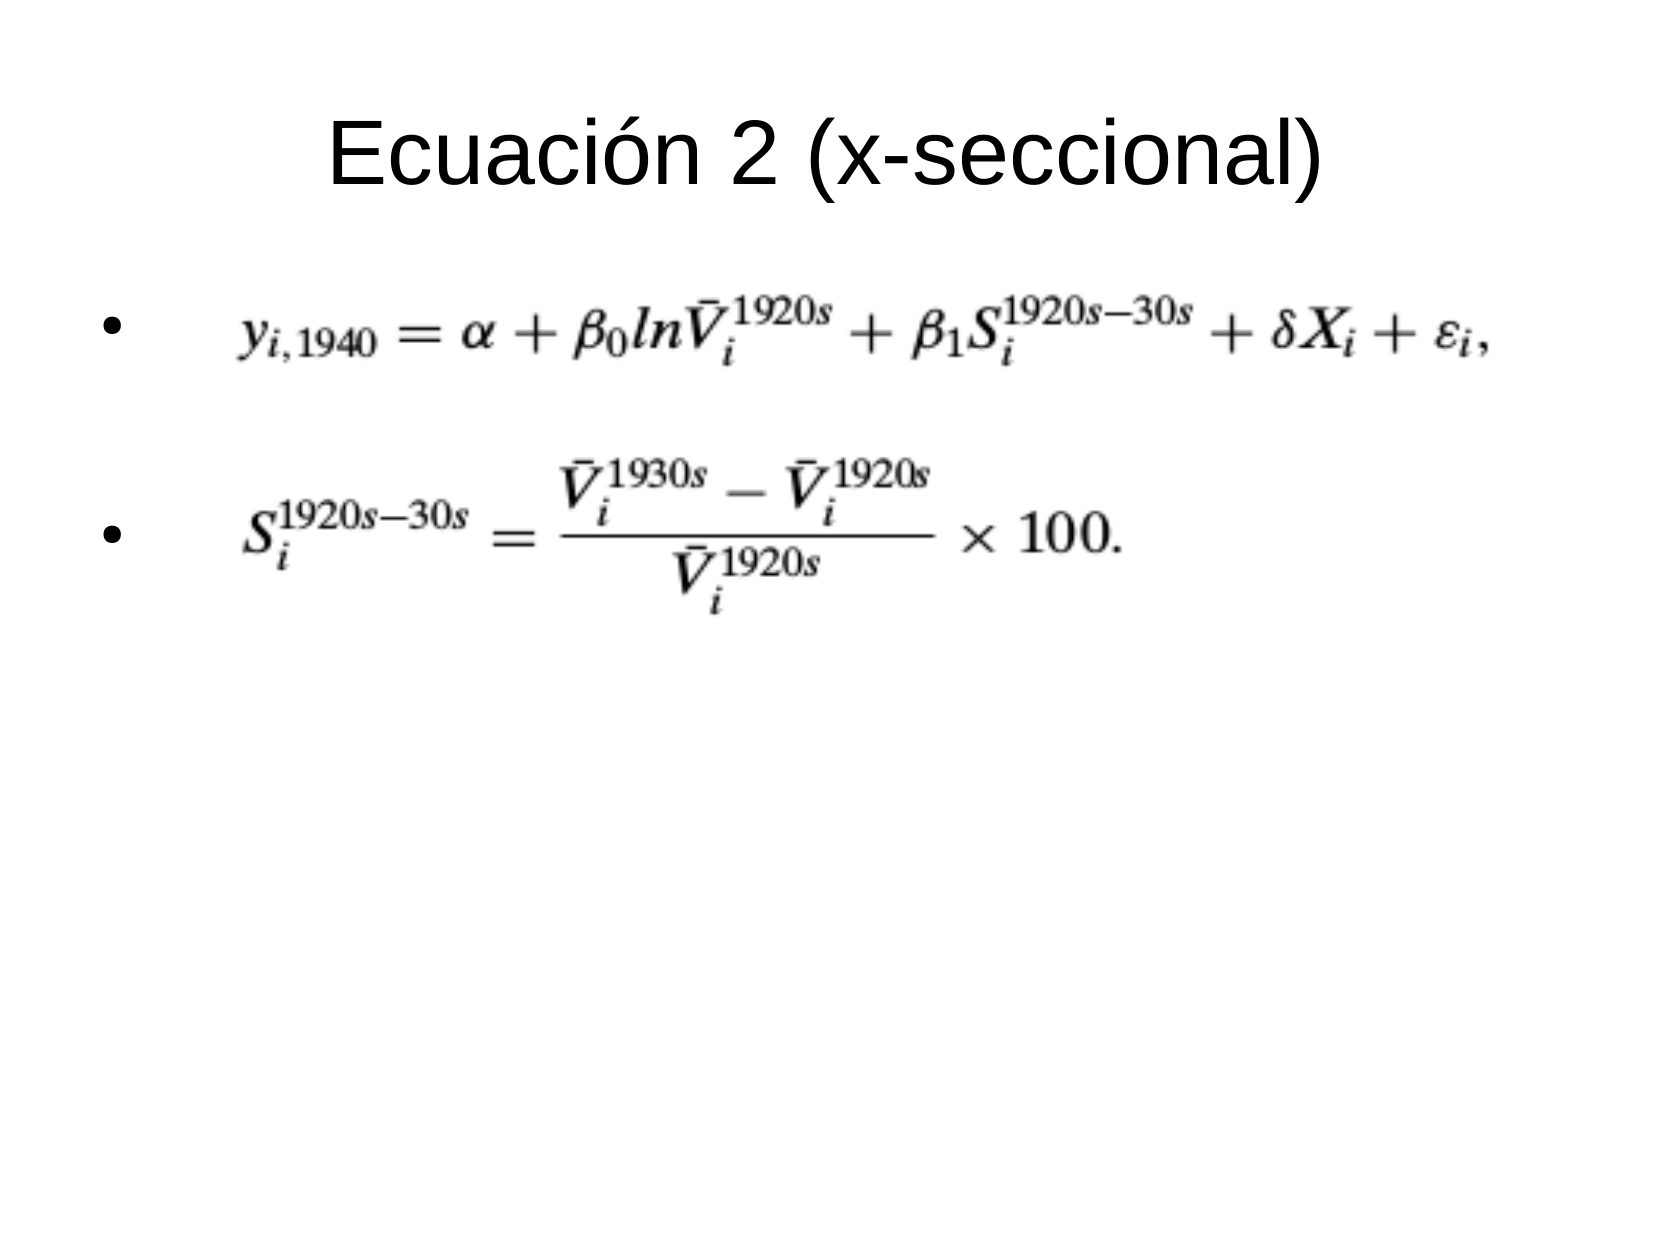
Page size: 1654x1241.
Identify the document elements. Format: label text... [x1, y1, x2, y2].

list [82, 290, 1571, 1010]
picture [231, 447, 1141, 627]
picture [225, 281, 1501, 406]
title Ecuación 2 (x-seccional) [82, 49, 1571, 257]
